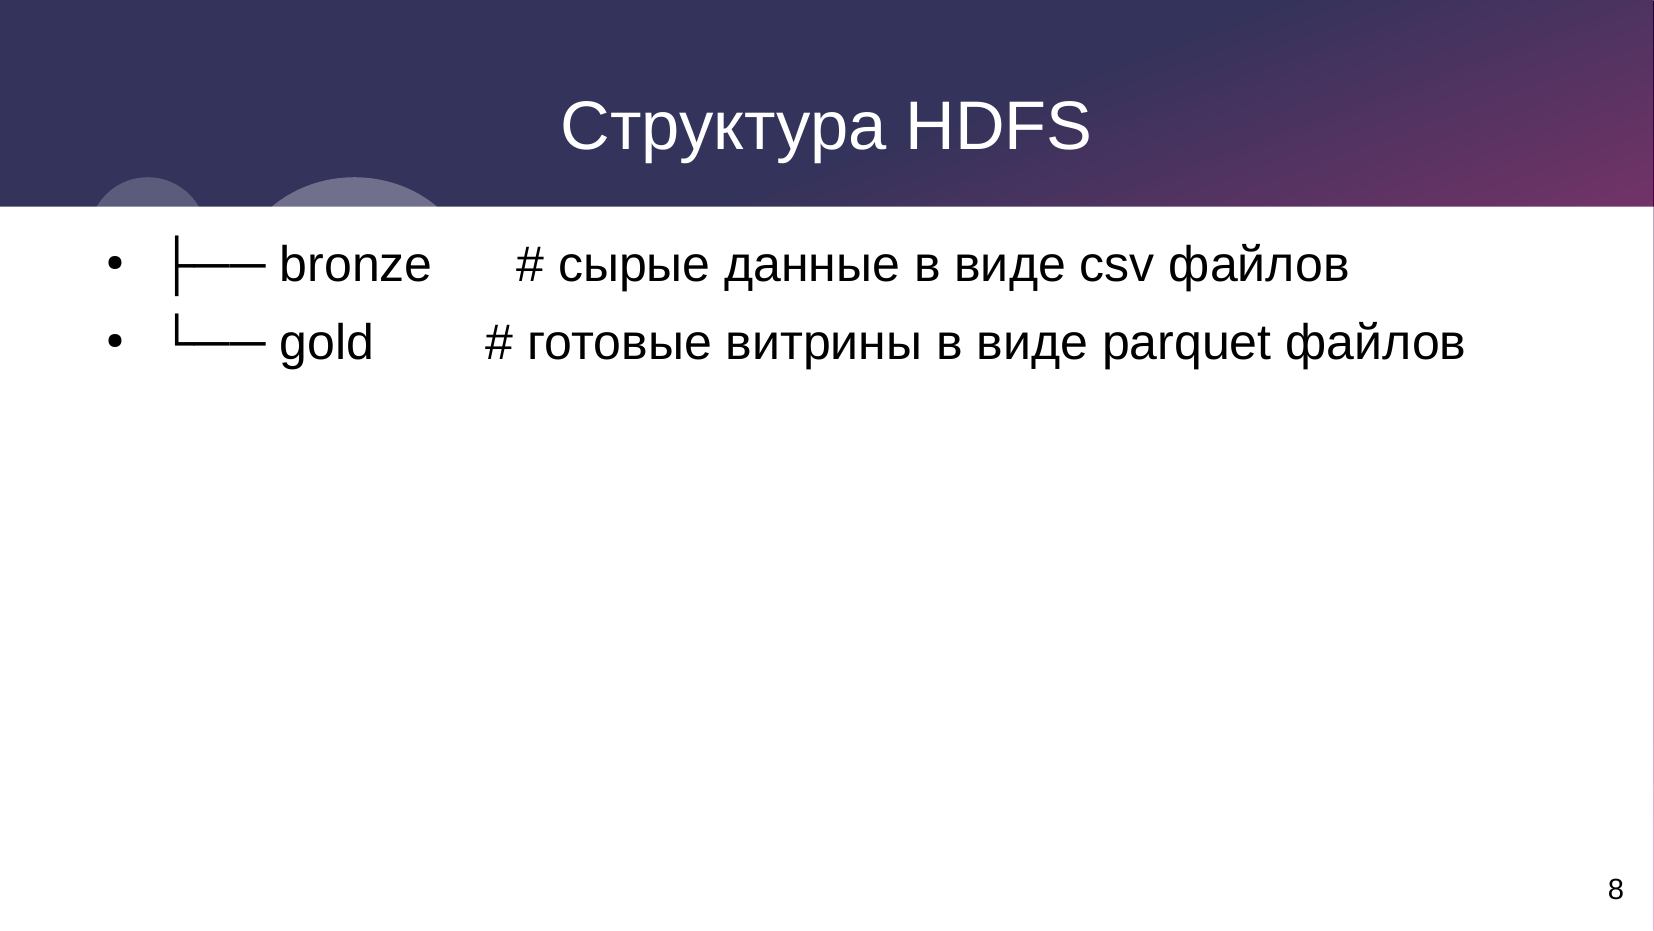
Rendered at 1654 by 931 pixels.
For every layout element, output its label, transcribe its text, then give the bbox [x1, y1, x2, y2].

list ├── bronze # сырые данные в виде csv файлов └── gold # готовые витрины в виде parquet файлов [88, 236, 1565, 827]
title Структура HDFS [88, 44, 1565, 207]
